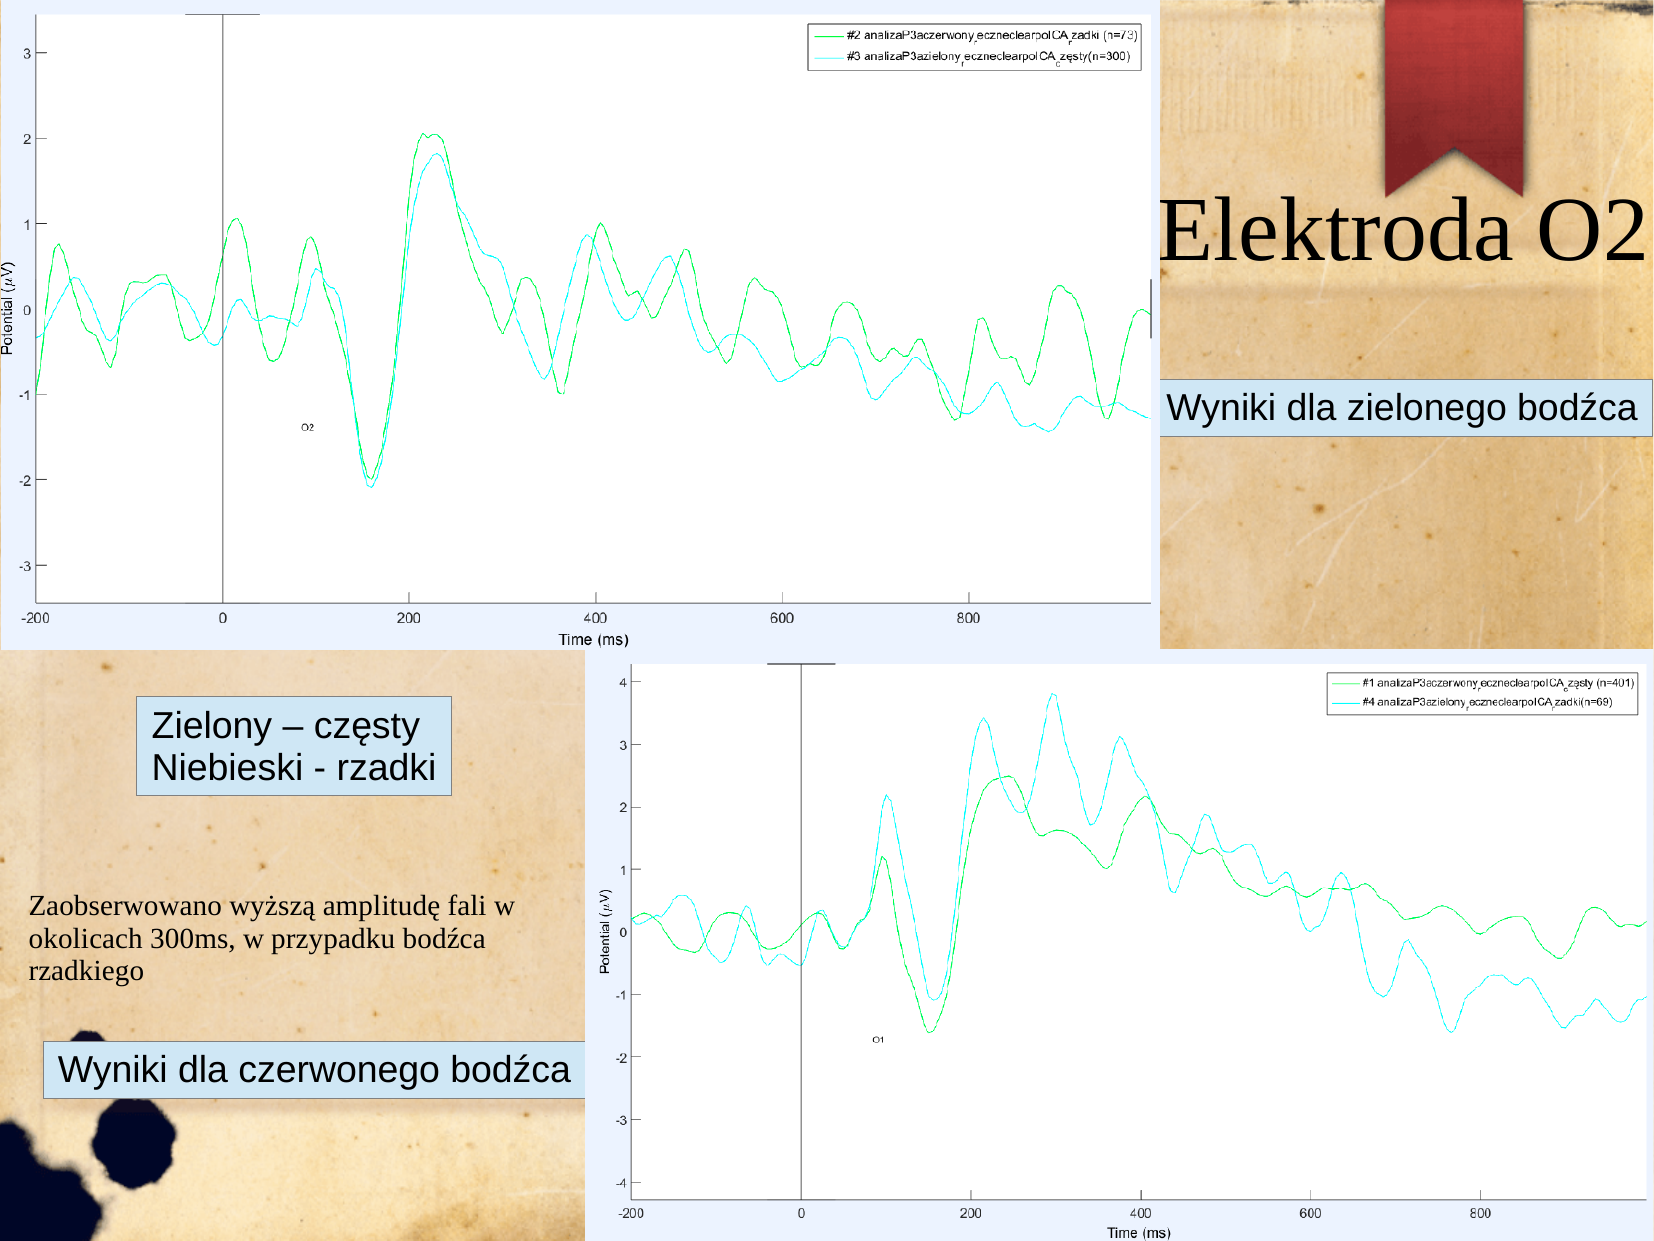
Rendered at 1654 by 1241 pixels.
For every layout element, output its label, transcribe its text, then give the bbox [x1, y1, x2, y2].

picture [0, 0, 1654, 1241]
text_box Wyniki dla czerwonego bodźca [43, 1041, 585, 1099]
text_box Wyniki dla zielonego bodźca [1160, 379, 1653, 437]
text_box Zielony – częsty Niebieski - rzadki [136, 696, 452, 796]
title Elektroda O2 [1160, 177, 1654, 282]
title Zaobserwowano wyższą amplitudę fali w okolicach 300ms, w przypadku bodźca rzadkiego [28, 872, 586, 1004]
